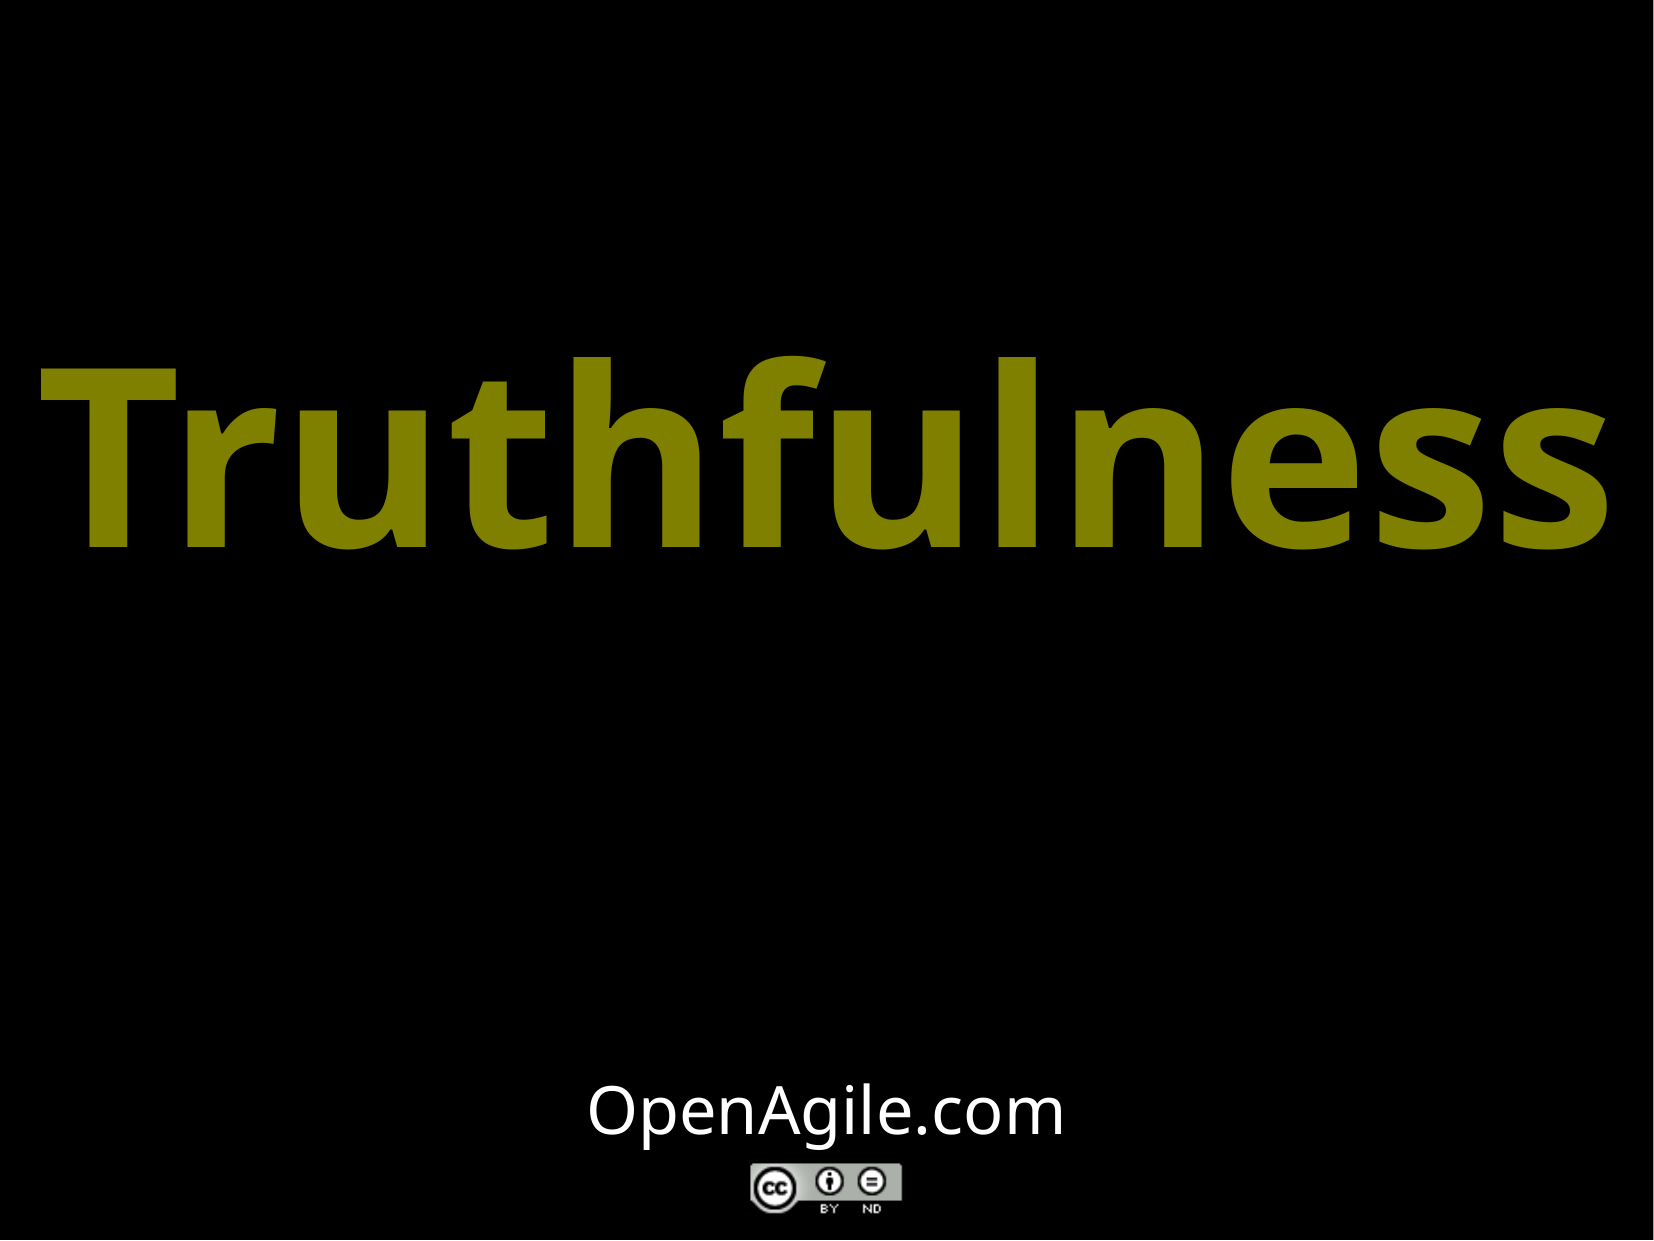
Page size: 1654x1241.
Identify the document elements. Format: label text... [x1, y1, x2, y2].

picture [749, 1162, 904, 1217]
title Truthfulness [29, 29, 1625, 872]
